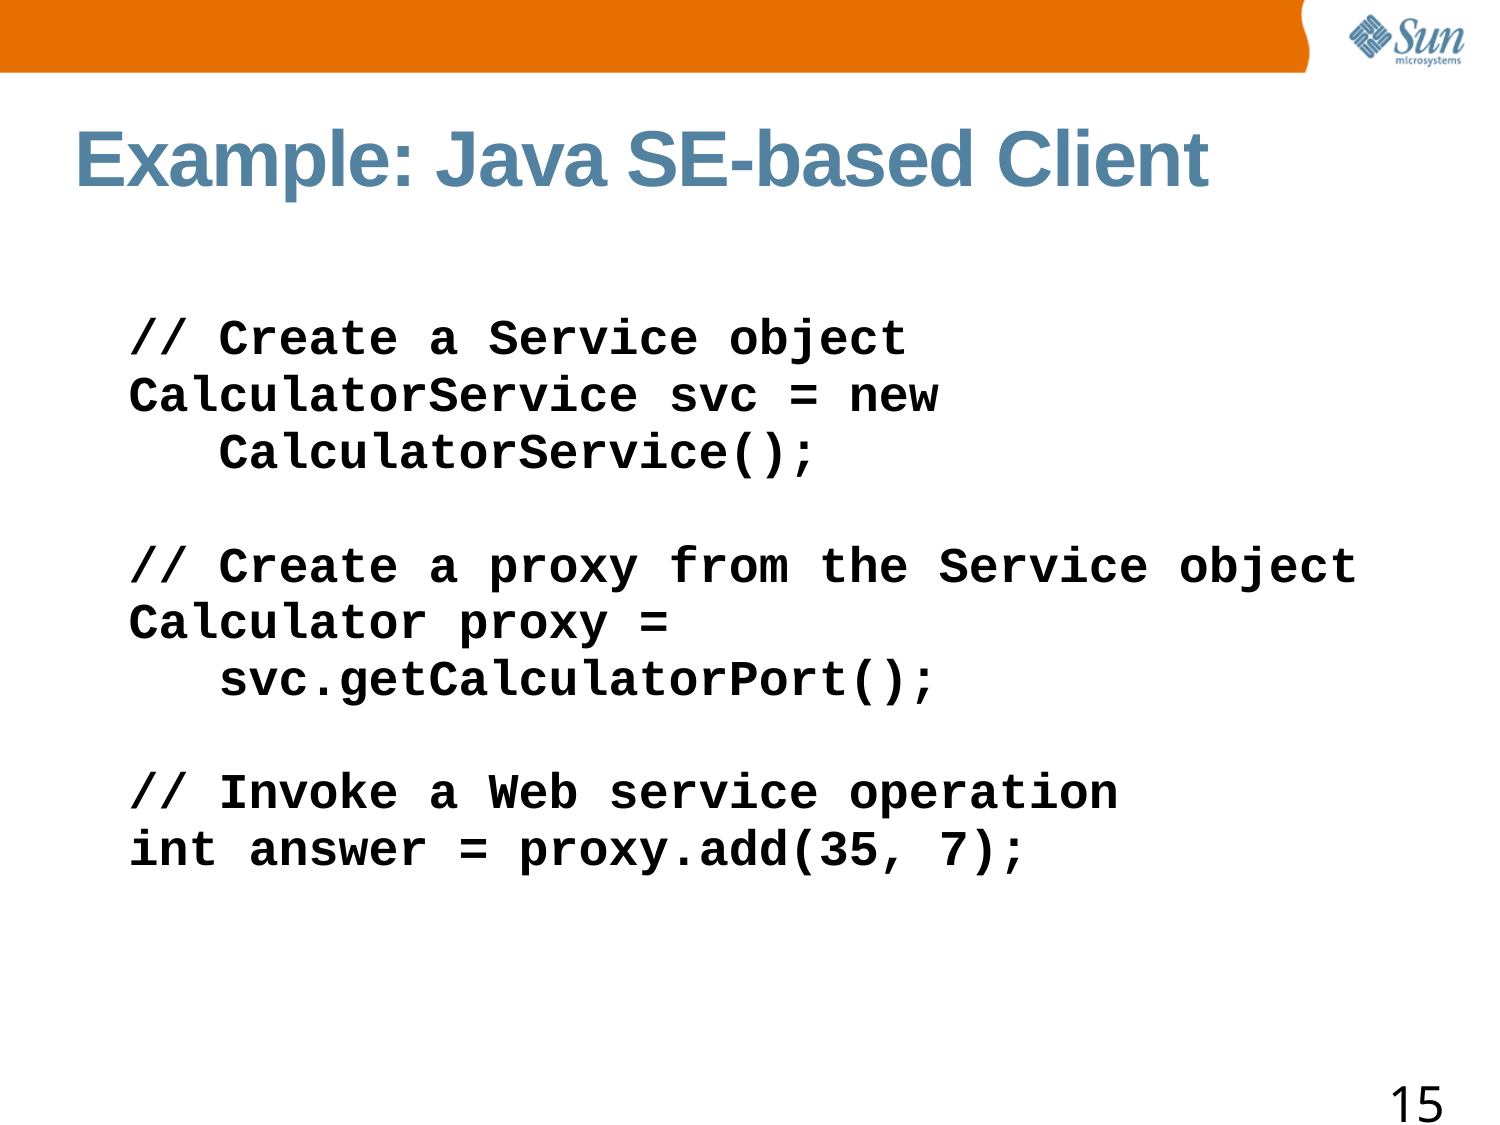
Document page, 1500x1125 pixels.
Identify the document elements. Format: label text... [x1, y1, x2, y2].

text_box // Create a Service object CalculatorService svc = new CalculatorService(); // Create a proxy from the Service object Calculator proxy = svc.getCalculatorPort(); // Invoke a Web service operation int answer = proxy.add(35, 7); [128, 313, 1432, 881]
picture [0, 0, 1500, 75]
title Example: Java SE-based Client [74, 122, 1437, 227]
